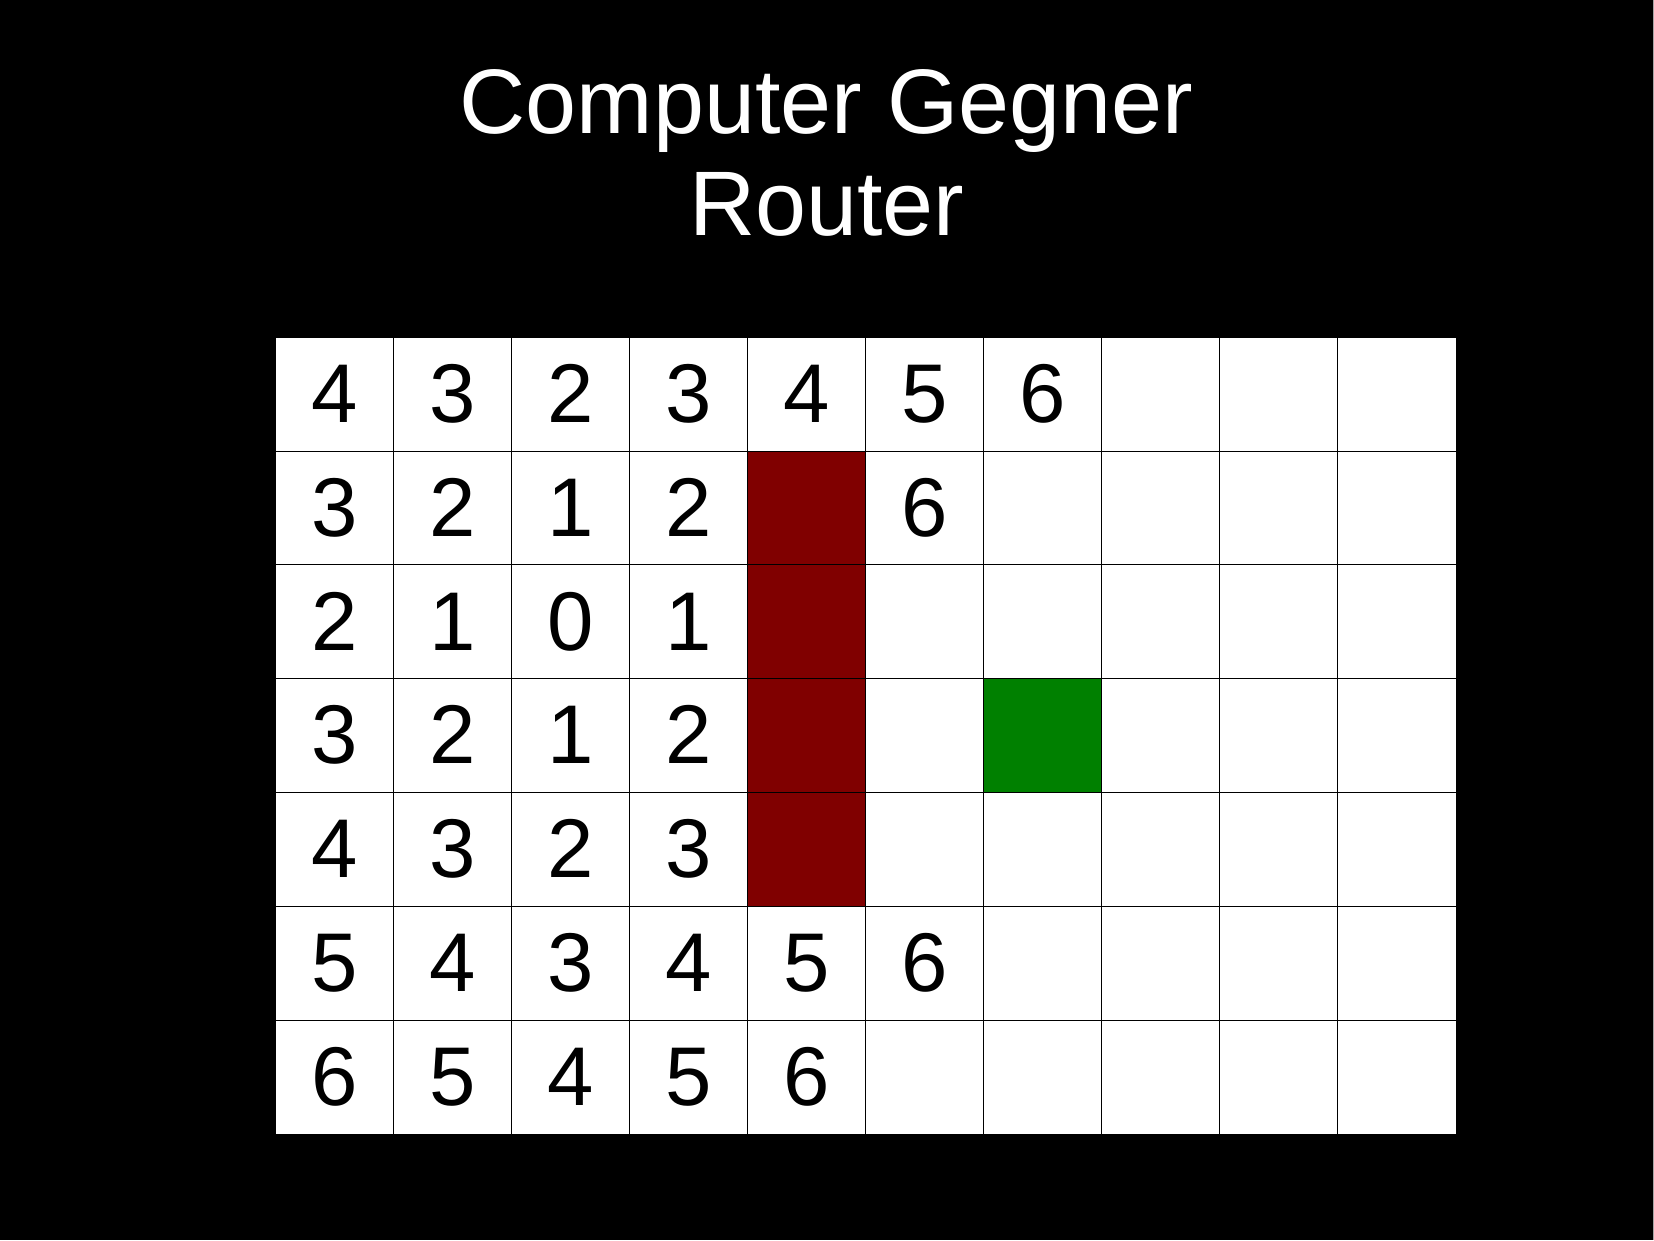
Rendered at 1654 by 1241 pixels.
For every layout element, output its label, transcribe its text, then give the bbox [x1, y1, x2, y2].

table_cell [866, 565, 983, 678]
table_cell [748, 793, 865, 906]
table_cell 5 [276, 907, 393, 1020]
table_cell [1338, 907, 1456, 1020]
table_cell 1 [630, 565, 747, 678]
table_cell 6 [276, 1021, 393, 1134]
table_header 3 [630, 338, 747, 451]
table_header [1102, 338, 1219, 451]
table_cell [1220, 679, 1337, 792]
table_cell [1338, 1021, 1456, 1134]
table_cell [1102, 907, 1219, 1020]
table_cell [1338, 565, 1456, 678]
table_cell 3 [512, 907, 629, 1020]
table_cell [1102, 452, 1219, 564]
table_cell 5 [748, 907, 865, 1020]
table_cell [748, 679, 865, 792]
table_cell [1102, 793, 1219, 906]
table_header 4 [748, 338, 865, 451]
table_cell 1 [394, 565, 511, 678]
table_cell 3 [276, 679, 393, 792]
table_cell [984, 452, 1101, 564]
table_cell 1 [512, 452, 629, 564]
table_header 3 [394, 338, 511, 451]
table_cell [1102, 1021, 1219, 1134]
table_cell 5 [630, 1021, 747, 1134]
table_header 2 [512, 338, 629, 451]
table_cell 6 [866, 907, 983, 1020]
table_cell [1220, 907, 1337, 1020]
table_cell [984, 793, 1101, 906]
table_cell [984, 1021, 1101, 1134]
table_cell 2 [512, 793, 629, 906]
table_cell [1102, 679, 1219, 792]
table_cell [866, 1021, 983, 1134]
table_cell [1220, 565, 1337, 678]
table_cell 3 [276, 452, 393, 564]
table_cell [1338, 452, 1456, 564]
table_cell 4 [276, 793, 393, 906]
table_cell [1102, 565, 1219, 678]
table_cell 4 [630, 907, 747, 1020]
table_cell 2 [630, 452, 747, 564]
table_cell [748, 565, 865, 678]
table_cell 4 [512, 1021, 629, 1134]
table_cell 6 [866, 452, 983, 564]
table_cell 2 [394, 452, 511, 564]
table_header [1338, 338, 1456, 451]
table_cell 3 [394, 793, 511, 906]
table_header 5 [866, 338, 983, 451]
table_cell [1338, 793, 1456, 906]
table_cell [1220, 1021, 1337, 1134]
table_cell 1 [512, 679, 629, 792]
table_cell 3 [630, 793, 747, 906]
table_cell [984, 907, 1101, 1020]
table_header 4 [276, 338, 393, 451]
table_cell 2 [630, 679, 747, 792]
table_cell 5 [394, 1021, 511, 1134]
title Computer Gegner Router [82, 49, 1571, 257]
table_cell [984, 565, 1101, 678]
table_cell 2 [276, 565, 393, 678]
table_header [1220, 338, 1337, 451]
table_cell [984, 679, 1101, 792]
table_cell [866, 793, 983, 906]
table_cell 2 [394, 679, 511, 792]
table_header 6 [984, 338, 1101, 451]
table_cell [748, 452, 865, 564]
table_cell 6 [748, 1021, 865, 1134]
table_cell [1220, 452, 1337, 564]
table_cell 0 [512, 565, 629, 678]
table_cell [1338, 679, 1456, 792]
table_cell [866, 679, 983, 792]
table_cell 4 [394, 907, 511, 1020]
table_cell [1220, 793, 1337, 906]
